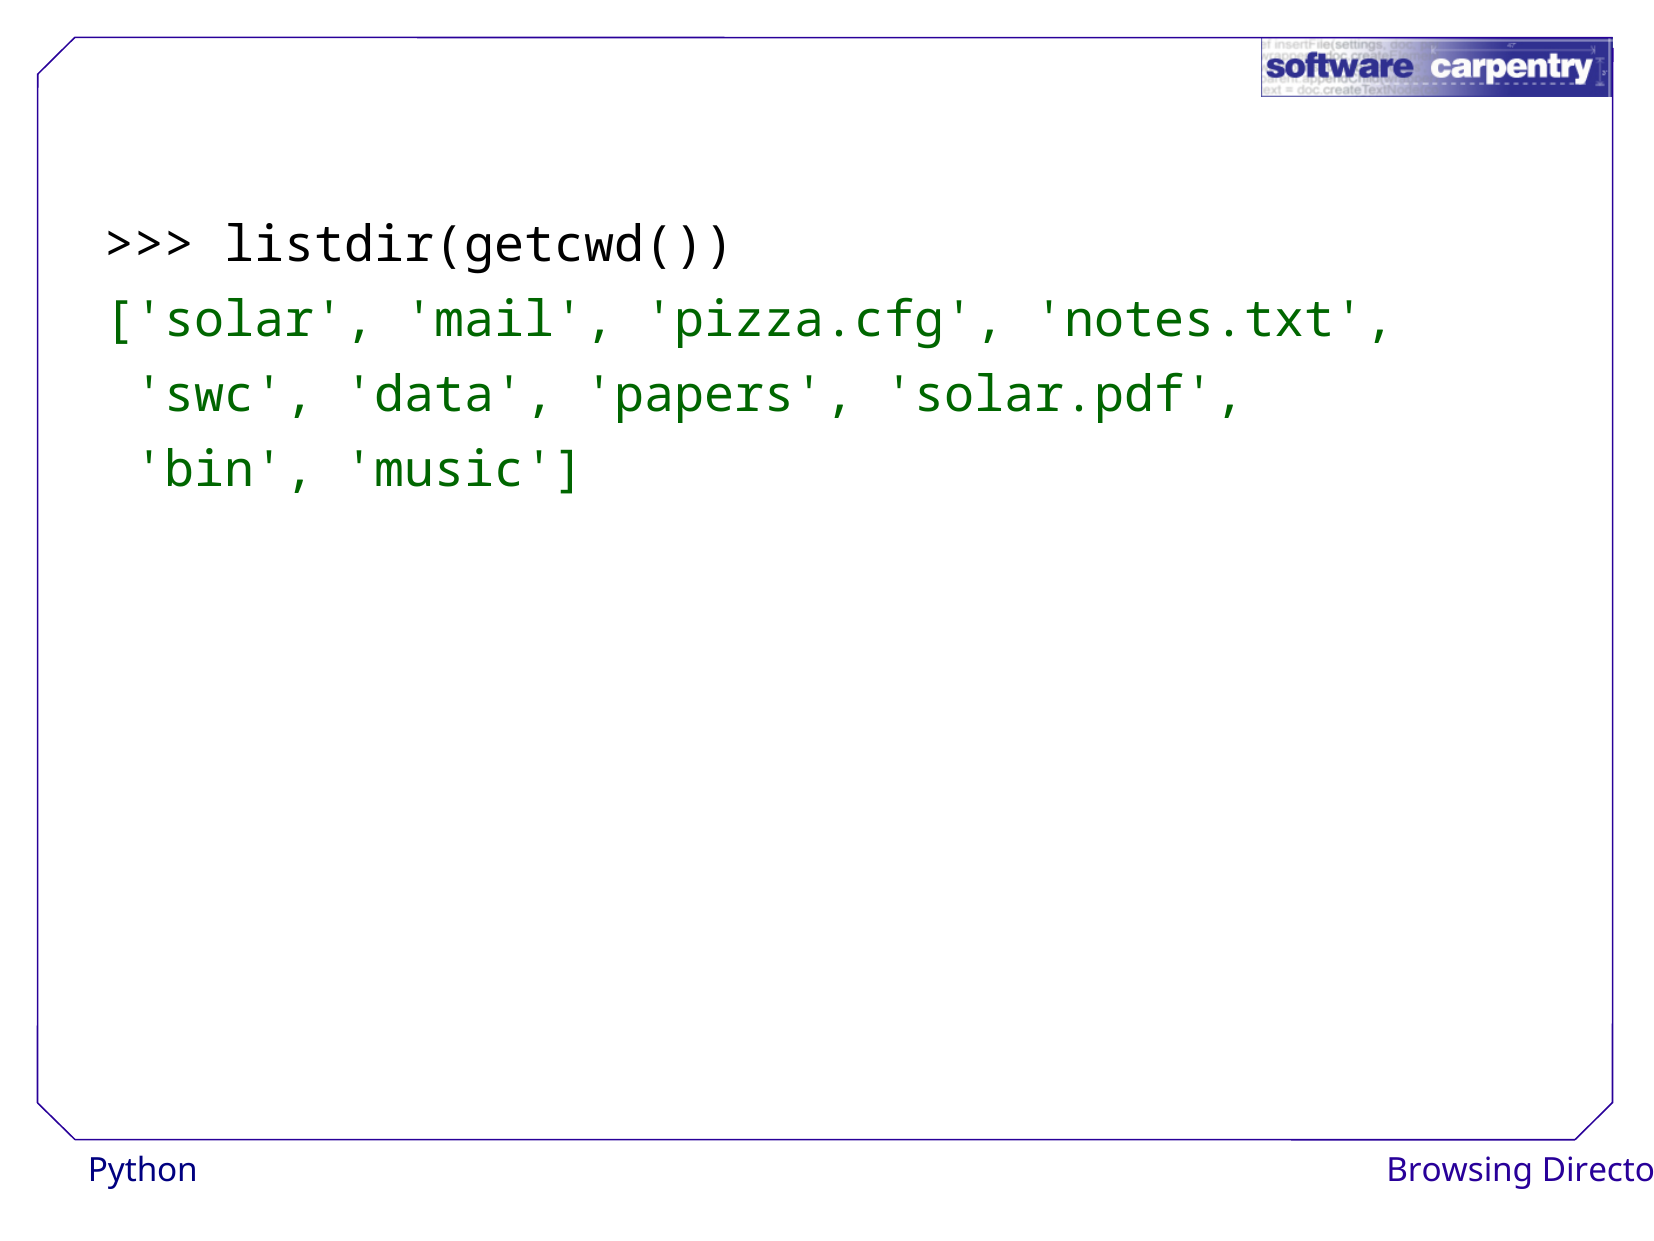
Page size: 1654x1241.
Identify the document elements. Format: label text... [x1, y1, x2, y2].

picture [1261, 39, 1613, 97]
text_box >>> listdir(getcwd()) ['solar', 'mail', 'pizza.cfg', 'notes.txt', 'swc', 'data', 'papers', 'solar.pdf', 'bin', 'music'] [89, 128, 1512, 1037]
